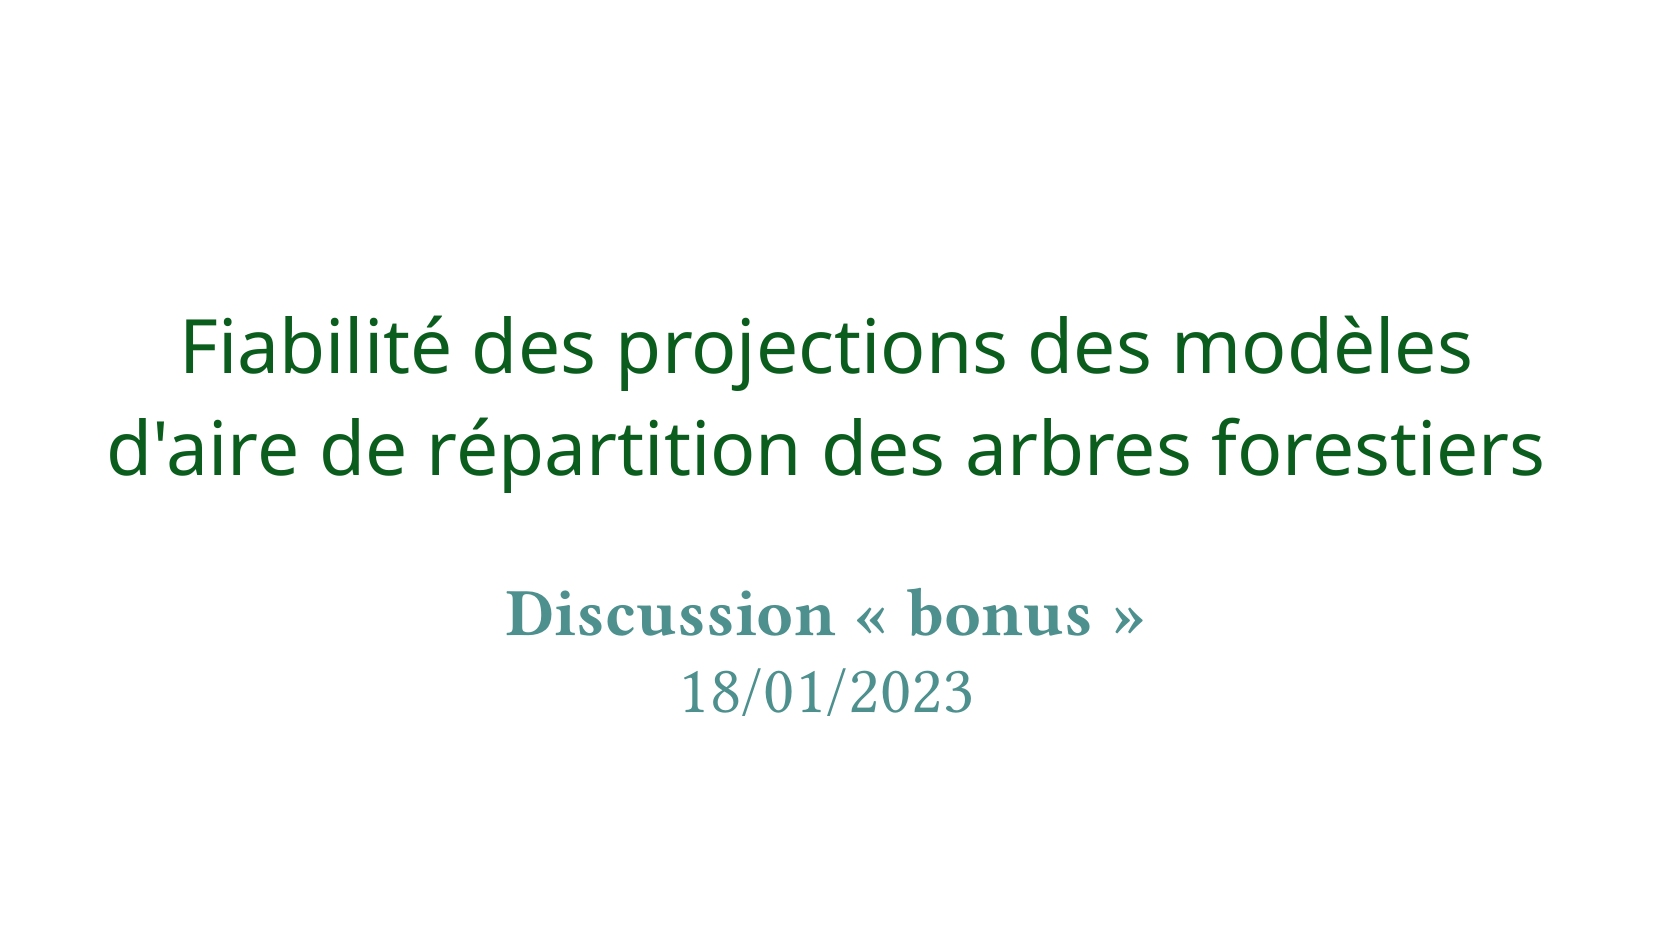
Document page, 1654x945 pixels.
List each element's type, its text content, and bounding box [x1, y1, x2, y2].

subtitle Fiabilité des projections des modèles d'aire de répartition des arbres forestiers Discussion « bonus » 18/01/2023 [82, 29, 1571, 916]
